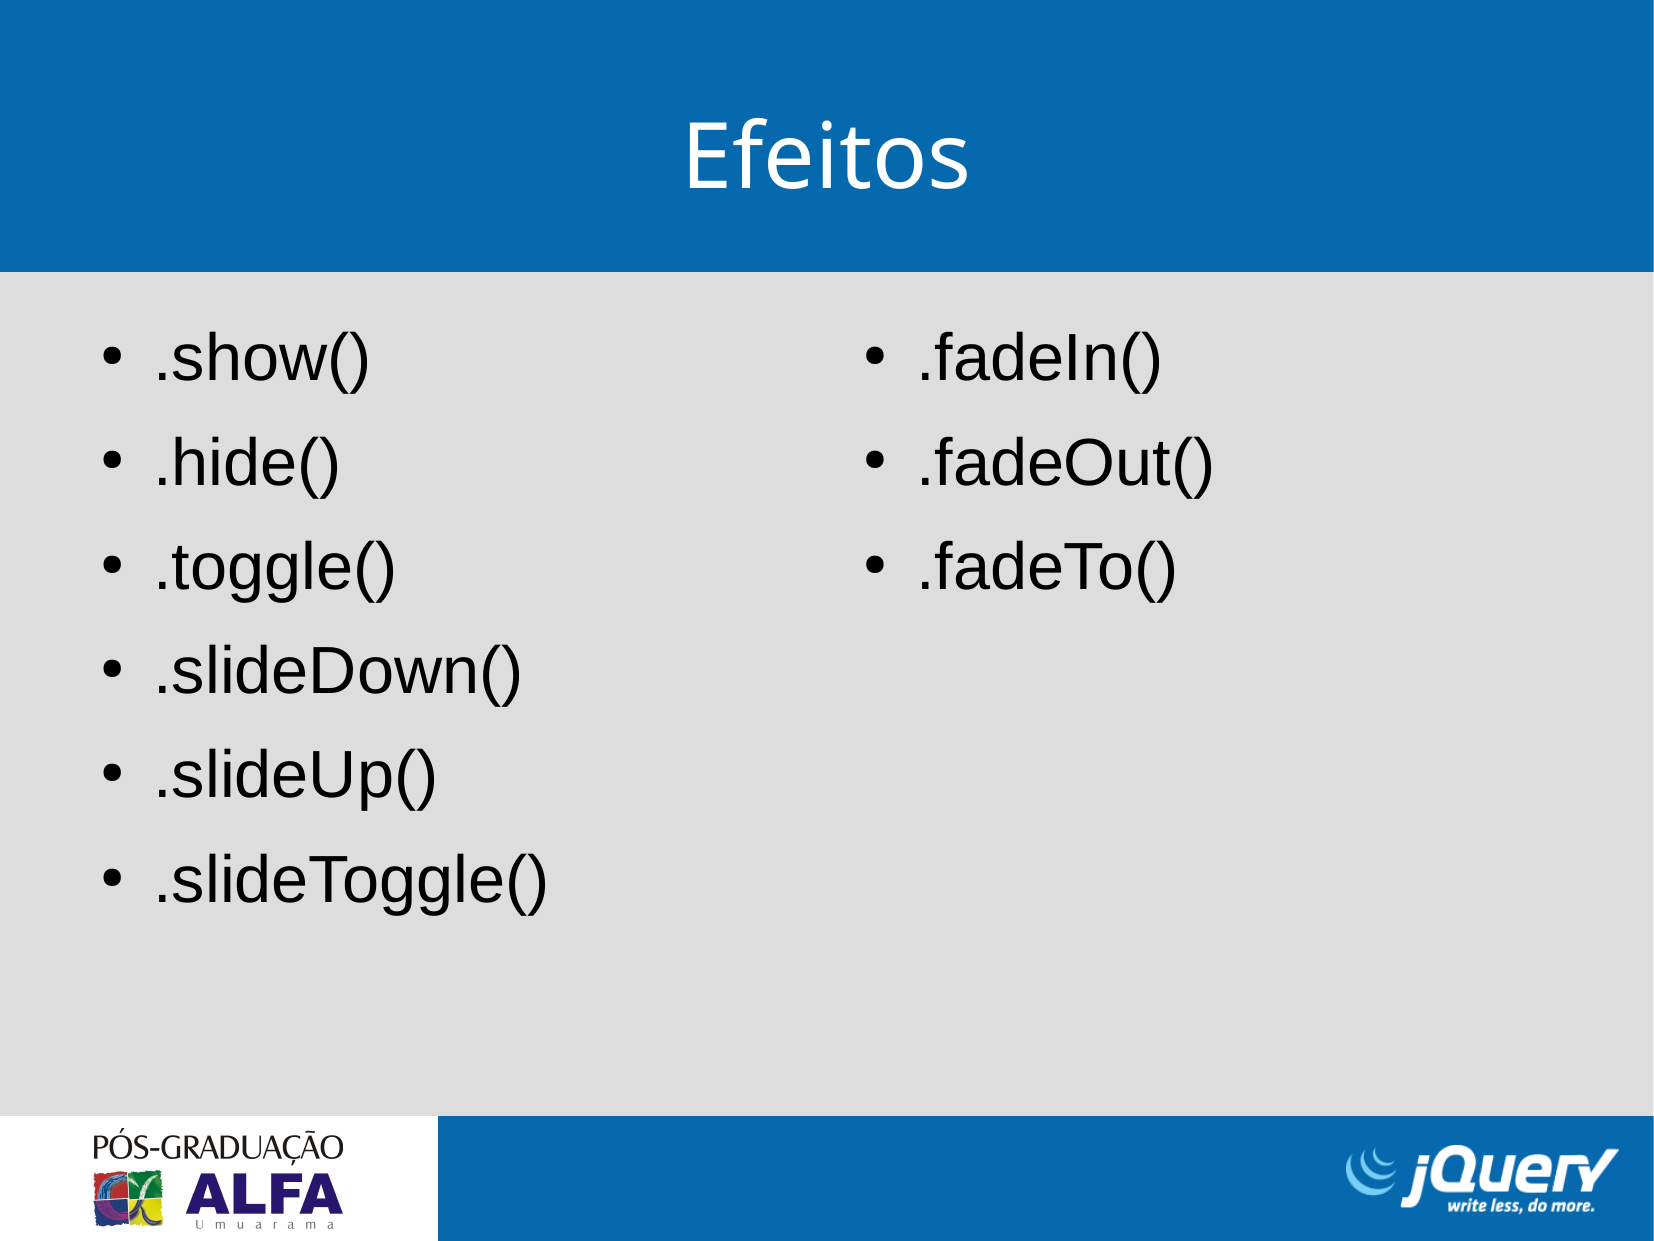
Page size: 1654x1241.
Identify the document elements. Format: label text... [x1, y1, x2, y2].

title Efeitos [82, 49, 1571, 257]
list .show() .hide() .toggle() .slideDown() .slideUp() .slideToggle() [82, 320, 809, 1040]
picture [0, 0, 1654, 272]
picture [93, 1128, 343, 1229]
picture [438, 1116, 1654, 1241]
list .fadeIn() .fadeOut() .fadeTo() [845, 320, 1572, 1040]
